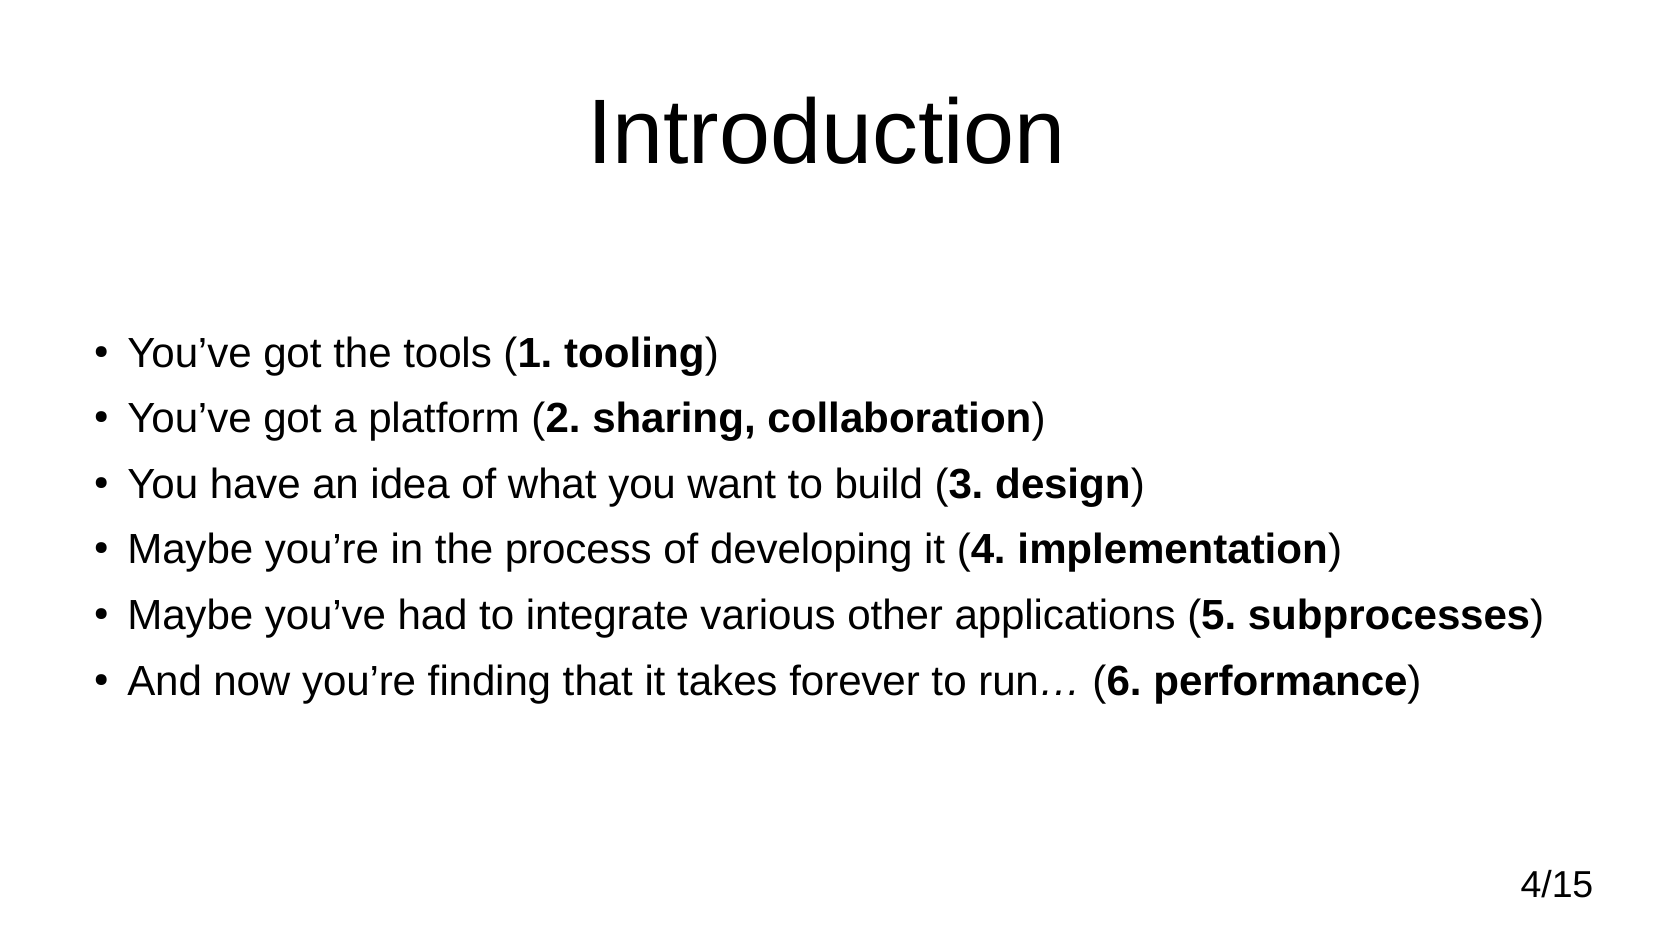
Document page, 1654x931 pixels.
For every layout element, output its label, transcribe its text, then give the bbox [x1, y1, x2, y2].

list You’ve got the tools (1. tooling) You’ve got a platform (2. sharing, collaboration) You have an idea of what you want to build (3. design) Maybe you’re in the process of developing it (4. implementation) Maybe you’ve had to integrate various other applications (5. subprocesses) And now you’re finding that it takes forever to run… (6. performance) [82, 324, 1571, 709]
text_box <number>/15 [1505, 856, 1625, 931]
title Introduction [82, 29, 1571, 235]
